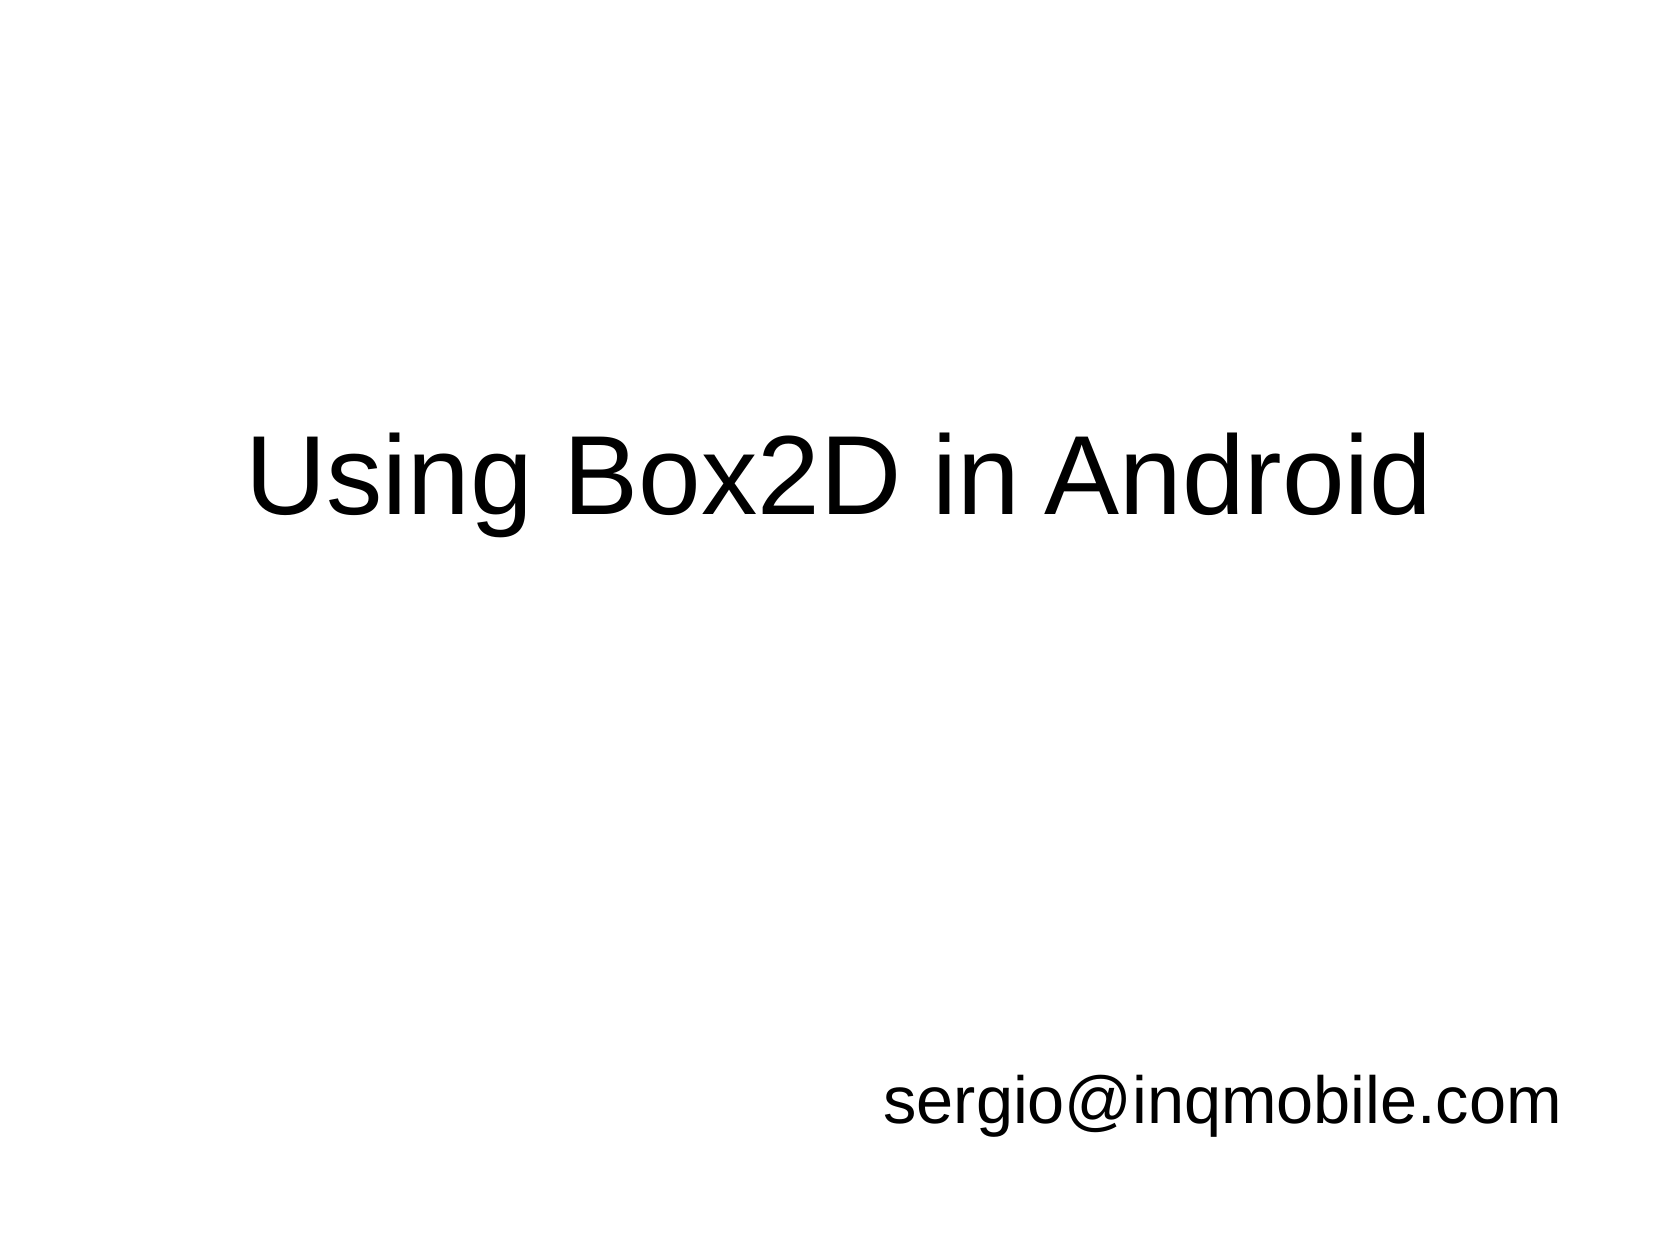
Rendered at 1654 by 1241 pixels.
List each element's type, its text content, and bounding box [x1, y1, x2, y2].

list sergio@inqmobile.com [812, 1062, 1654, 1241]
title Using Box2D in Android [94, 371, 1583, 579]
